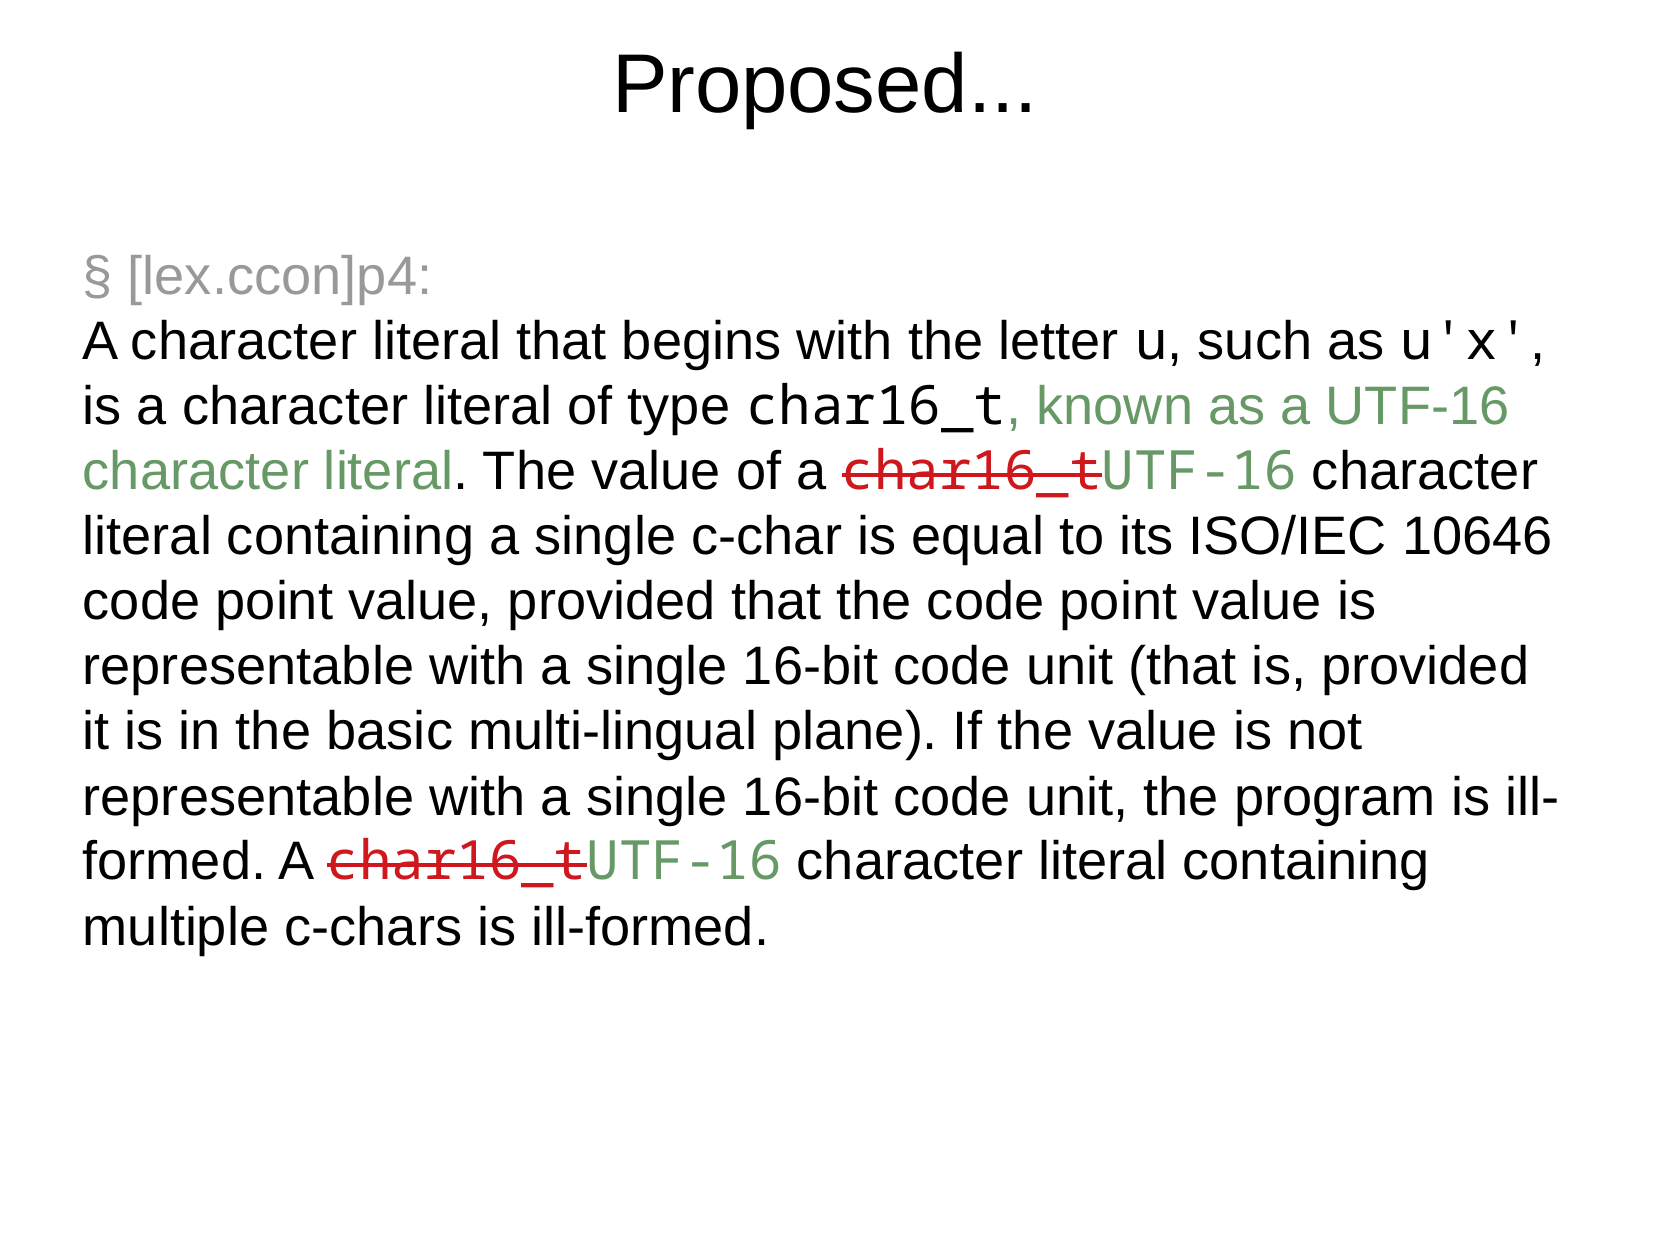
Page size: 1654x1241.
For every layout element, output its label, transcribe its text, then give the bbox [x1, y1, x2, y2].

list § [lex.ccon]p4: A character literal that begins with the letter u, such as u'x', is a character literal of type char16_­t, known as a UTF-16 character literal. The value of a char16_­tUTF-16 character literal containing a single c-char is equal to its ISO/IEC 10646 code point value, provided that the code point value is representable with a single 16-bit code unit (that is, provided it is in the basic multi-lingual plane). If the value is not representable with a single 16-bit code unit, the program is ill-formed. A char16_­tUTF-16 character literal containing multiple c-chars is ill-formed. [82, 240, 1571, 1126]
text_box Proposed... [90, 30, 1561, 166]
